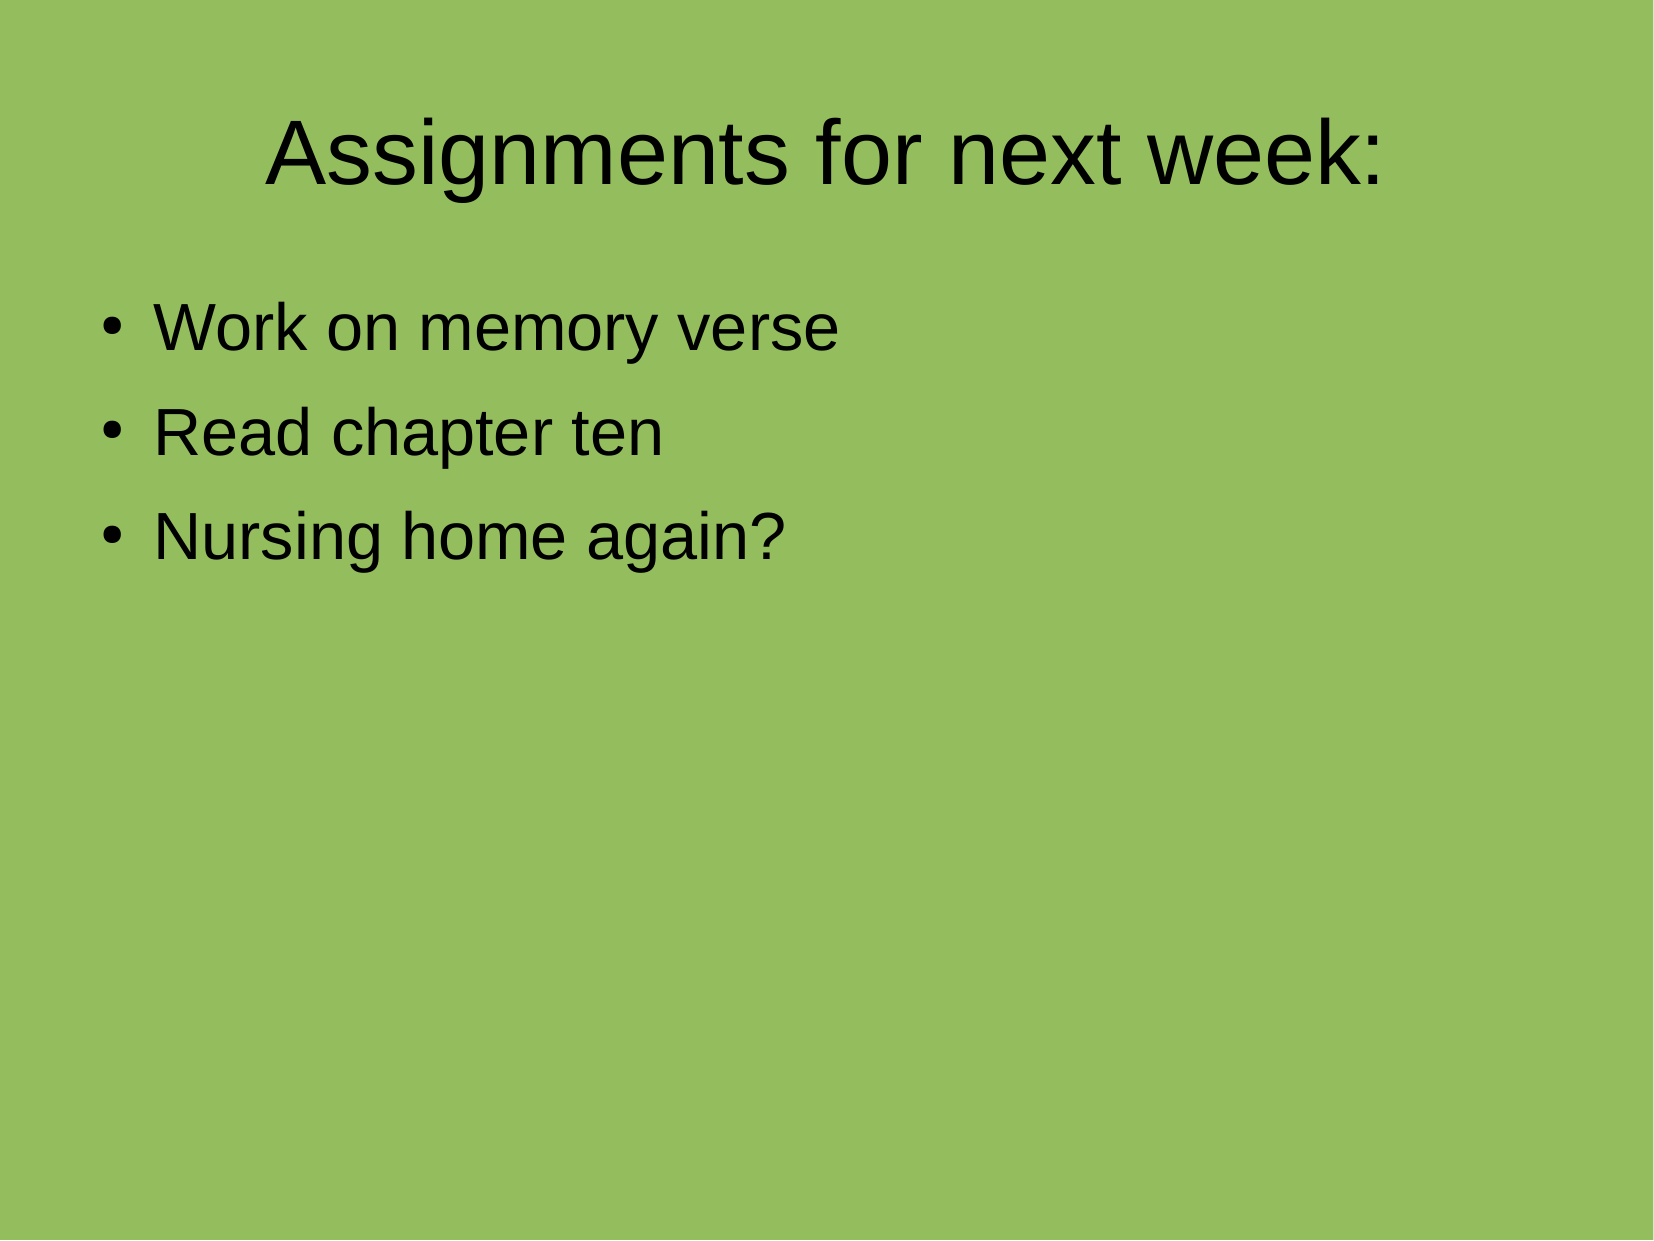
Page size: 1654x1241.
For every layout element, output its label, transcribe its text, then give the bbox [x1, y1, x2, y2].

list Work on memory verse Read chapter ten Nursing home again? [82, 290, 1571, 1109]
title Assignments for next week: [82, 49, 1571, 257]
